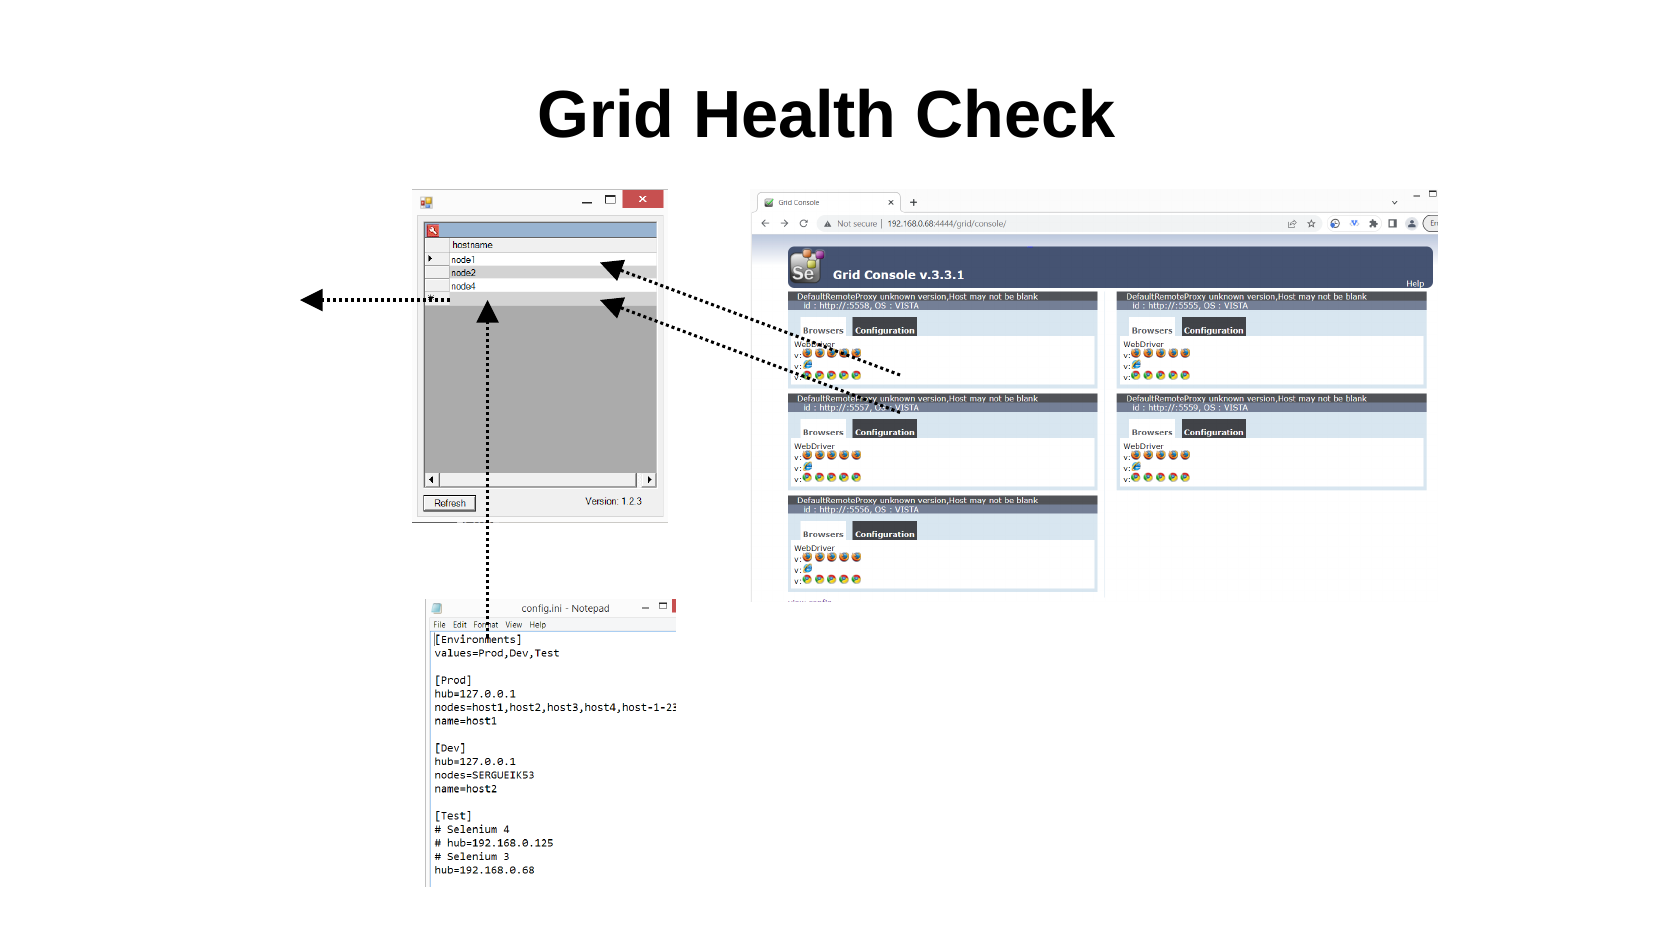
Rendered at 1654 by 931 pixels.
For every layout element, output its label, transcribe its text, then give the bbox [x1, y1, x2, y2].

picture [750, 189, 1438, 602]
picture [425, 599, 676, 887]
title Grid Health Check [82, 37, 1571, 193]
picture [412, 189, 668, 523]
